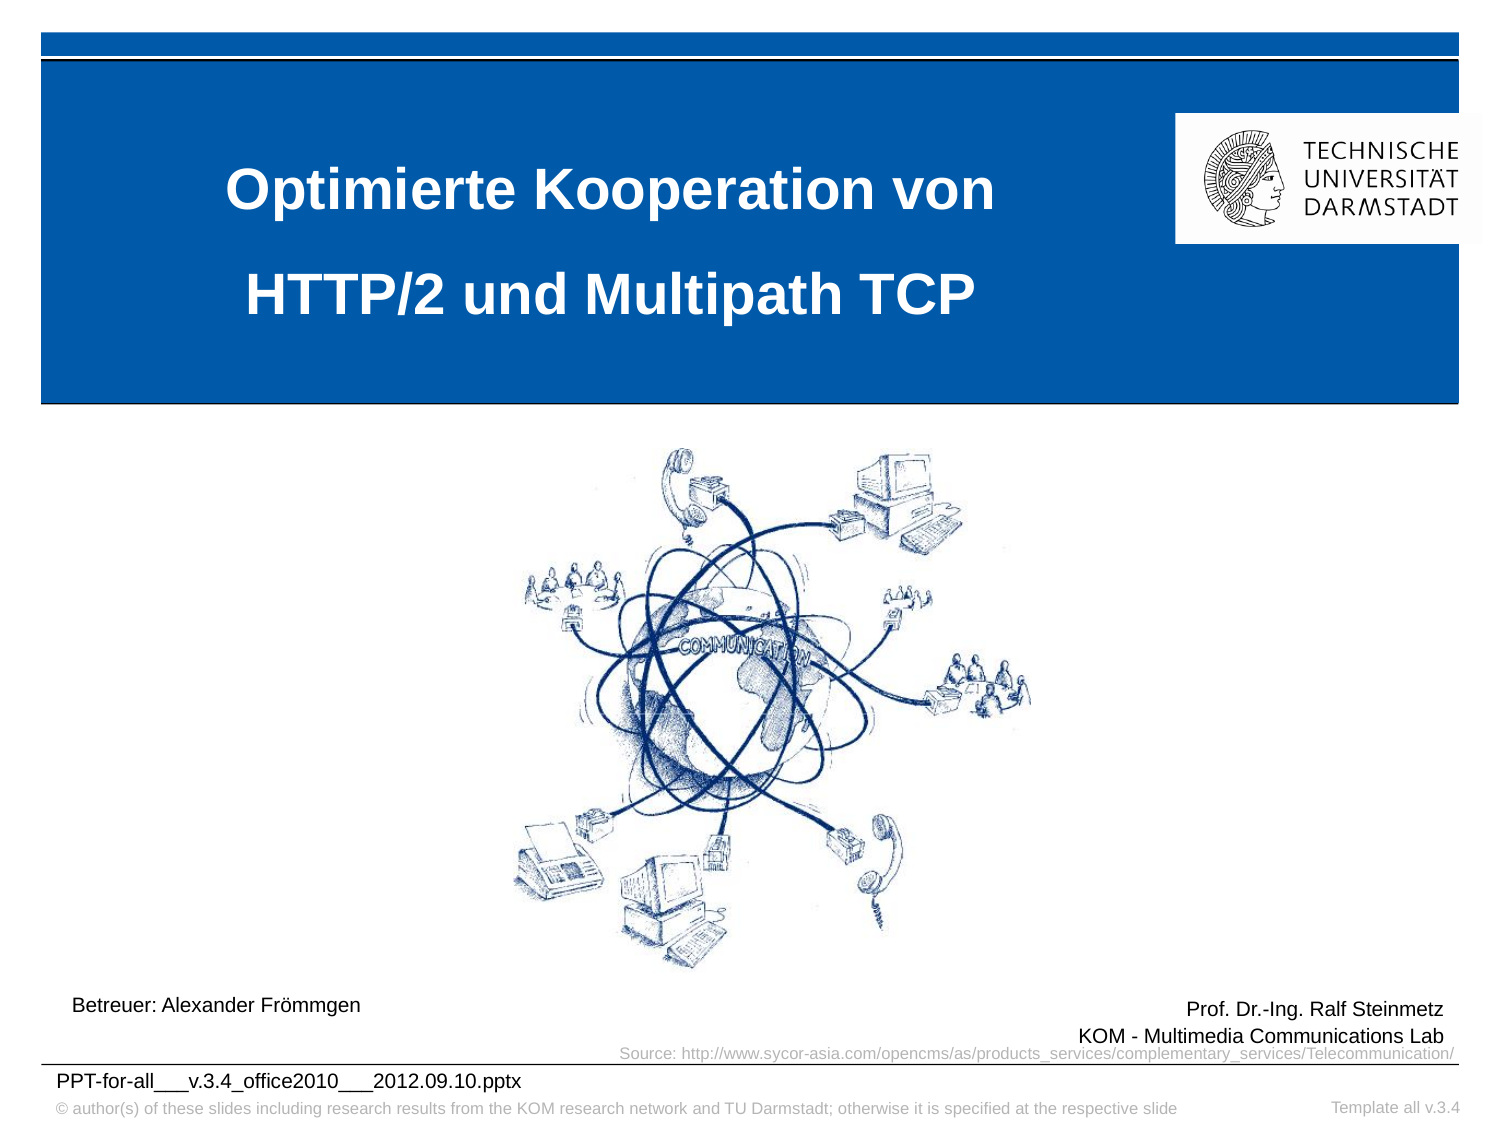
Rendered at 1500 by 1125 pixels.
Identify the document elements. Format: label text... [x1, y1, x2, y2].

text_box Source: http://www.sycor-asia.com/opencms/as/products_services/complementary_services/Telecommunication/ [604, 1035, 1471, 1070]
text_box Betreuer: Alexander Frömmgen [57, 983, 376, 1051]
picture [1175, 113, 1483, 244]
title Optimierte Kooperation von HTTP/2 und Multipath TCP [58, 61, 1164, 327]
picture [513, 448, 1031, 980]
